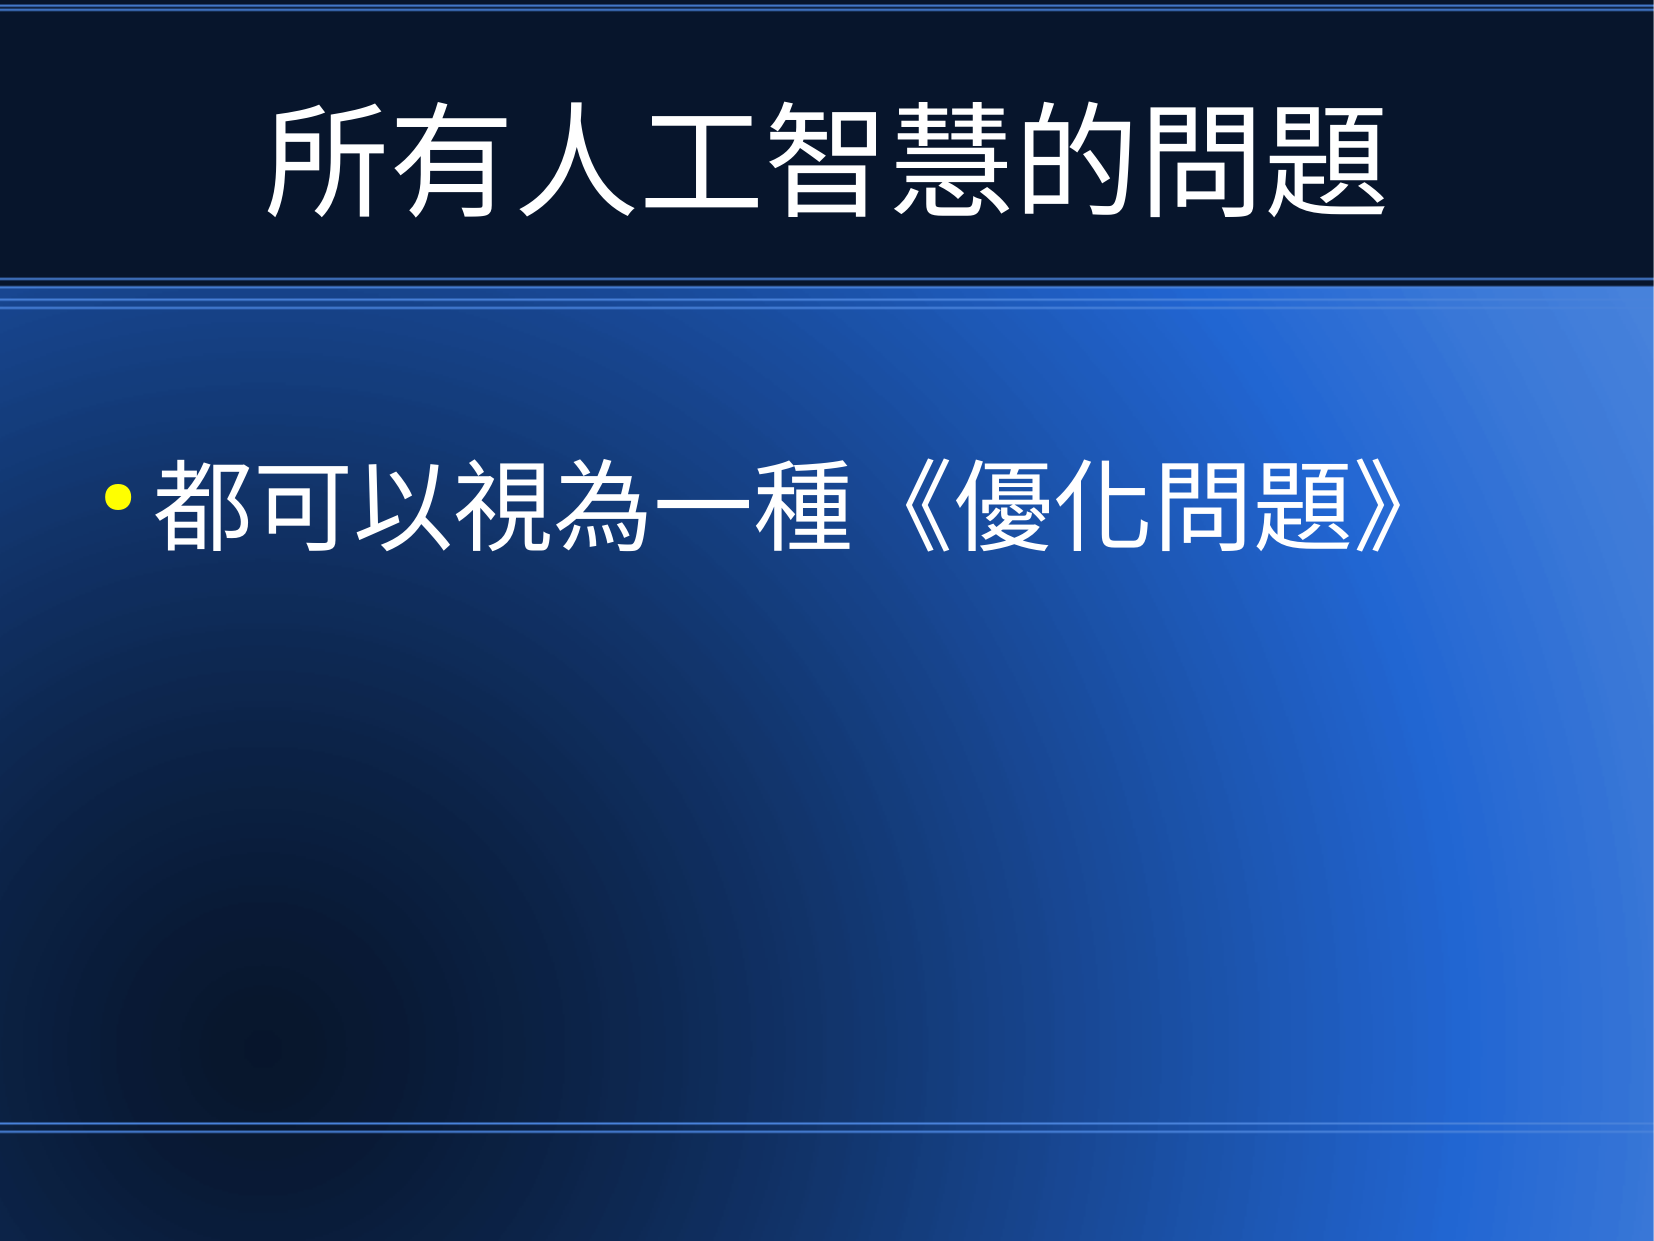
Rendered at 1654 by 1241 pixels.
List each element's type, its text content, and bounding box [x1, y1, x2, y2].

picture [0, 0, 1654, 1241]
title 所有人工智慧的問題 [82, 49, 1571, 257]
list 都可以視為一種《優化問題》 [82, 355, 1571, 1241]
